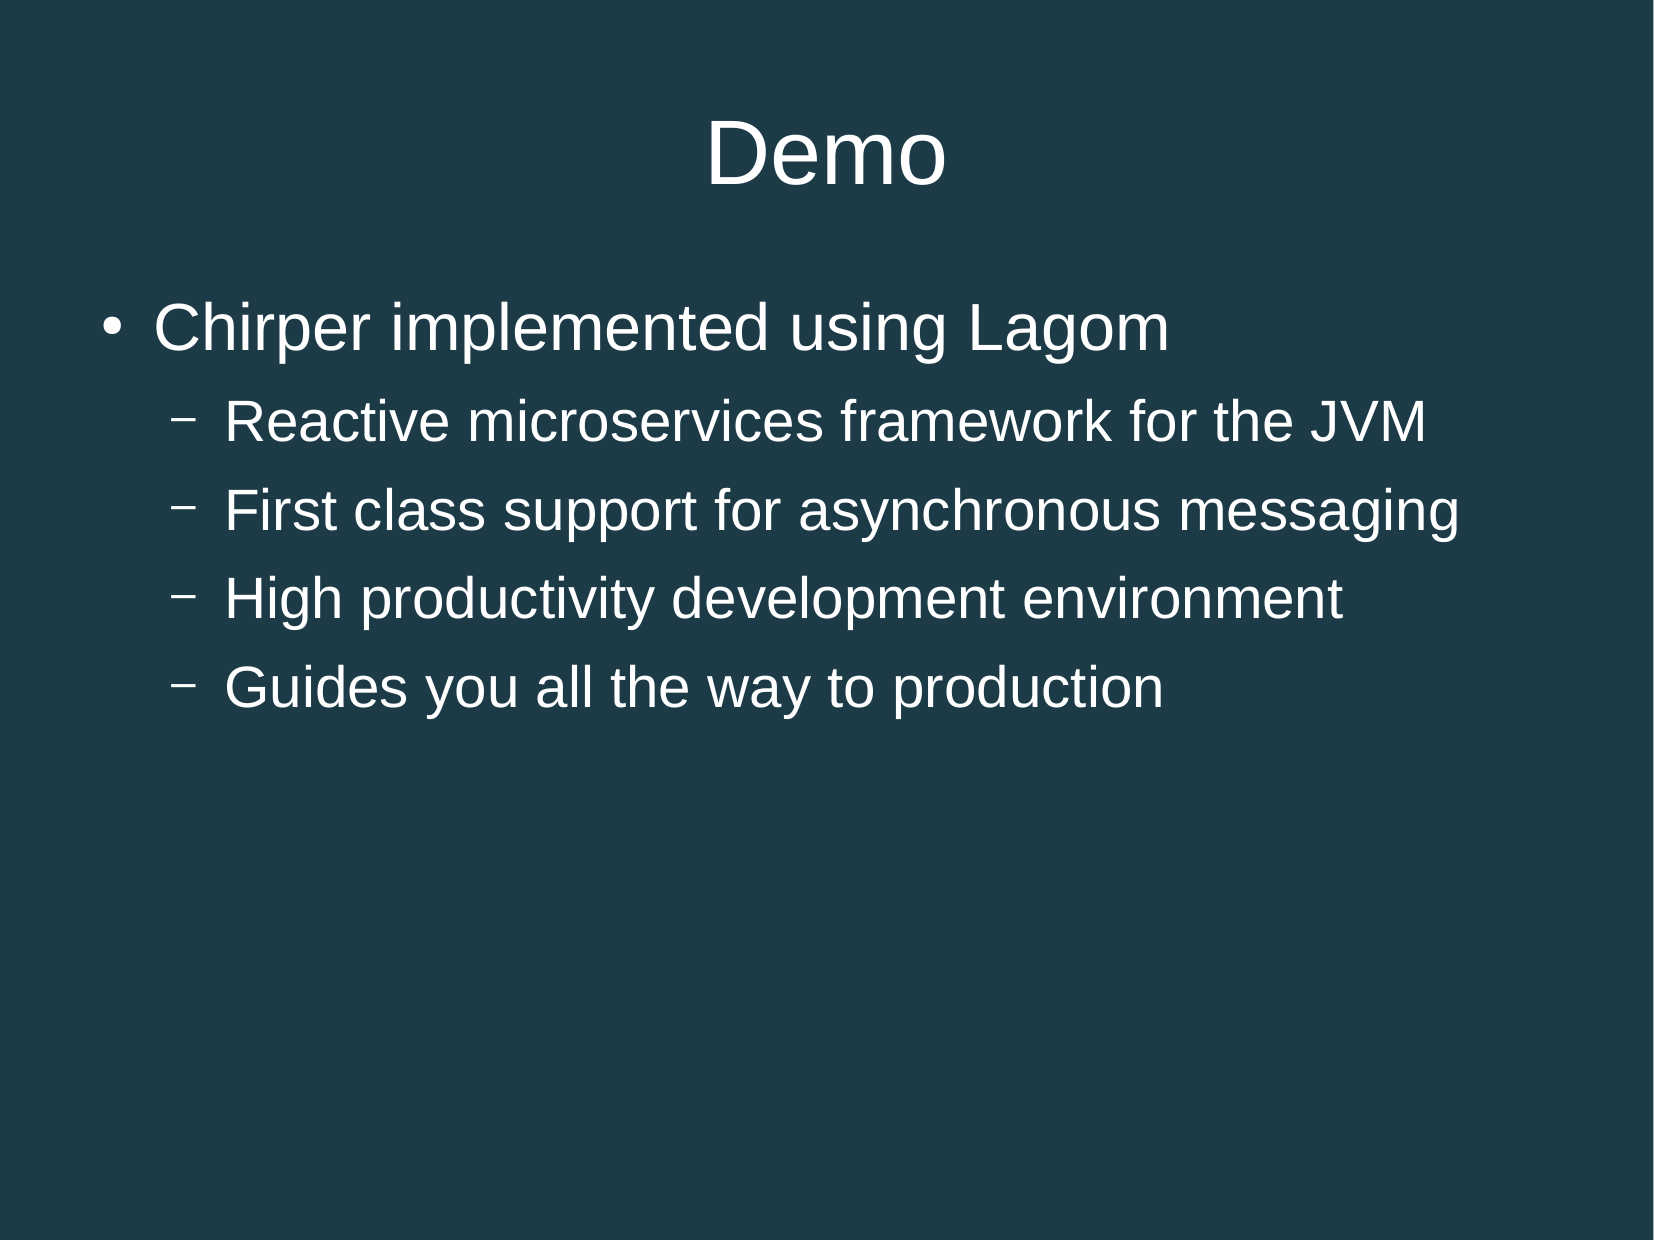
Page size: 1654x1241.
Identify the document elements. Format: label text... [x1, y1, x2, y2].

list Chirper implemented using Lagom Reactive microservices framework for the JVM First class support for asynchronous messaging High productivity development environment Guides you all the way to production [82, 290, 1571, 1010]
title Demo [82, 49, 1571, 257]
